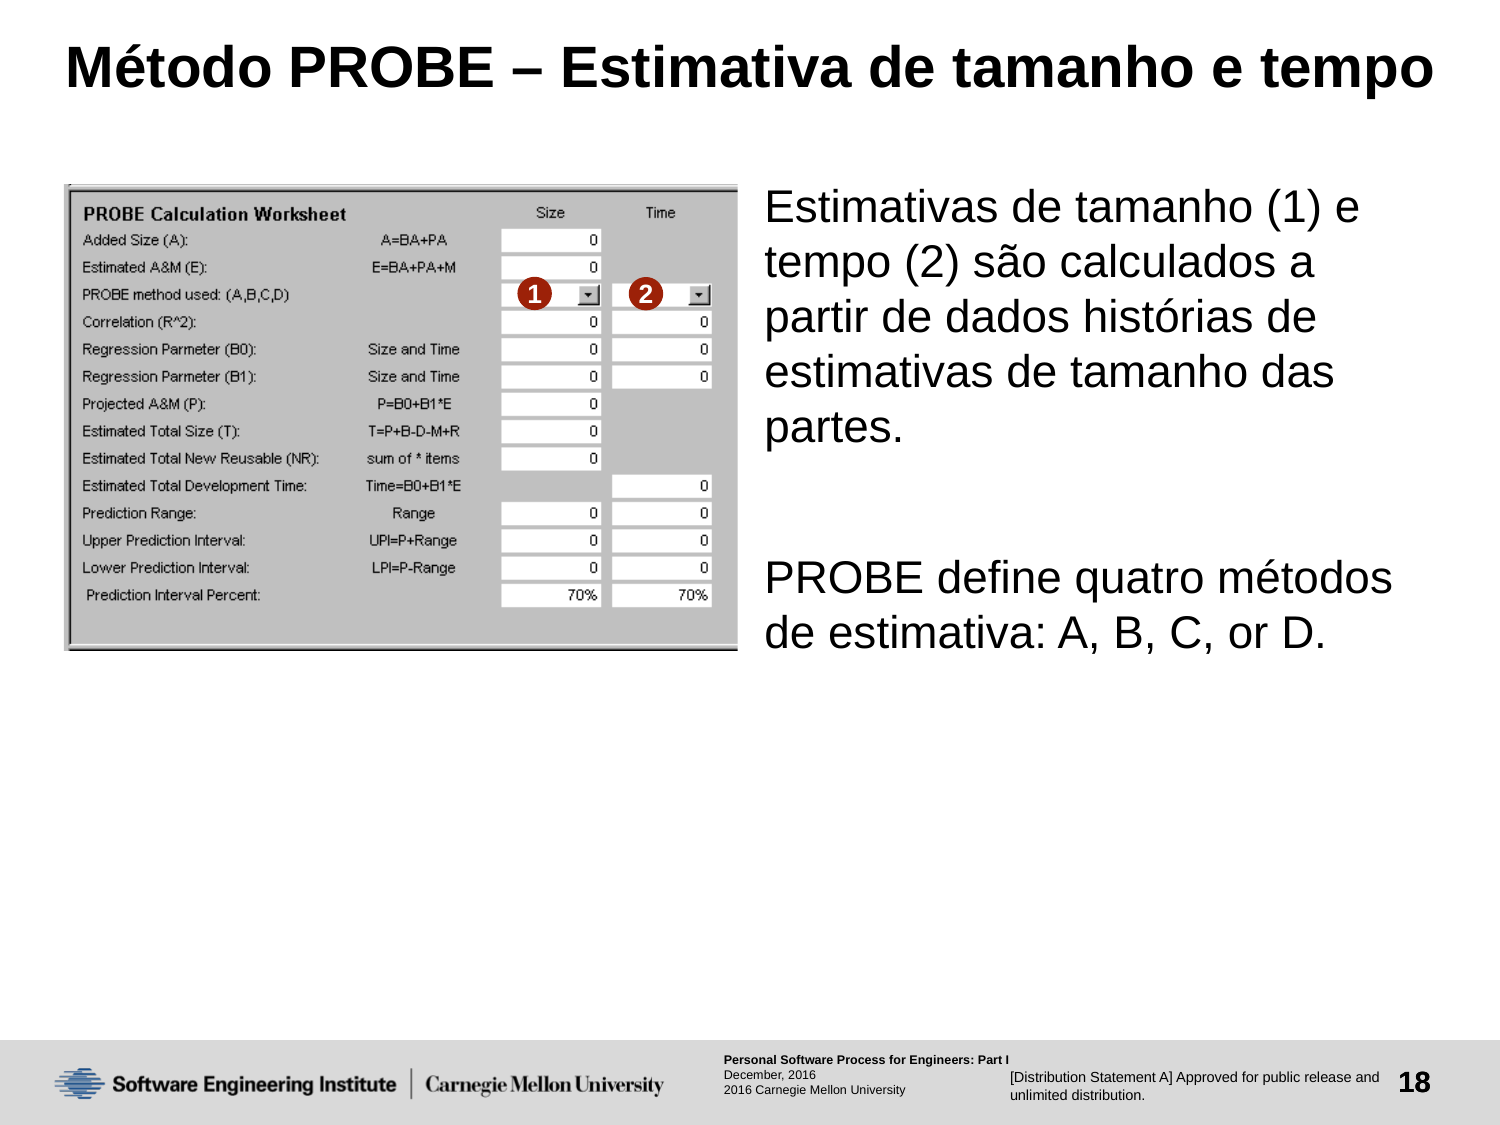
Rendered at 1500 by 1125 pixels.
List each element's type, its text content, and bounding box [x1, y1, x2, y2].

list Estimativas de tamanho (1) e tempo (2) são calculados a partir de dados histórias de estimativas de tamanho das partes. PROBE define quatro métodos de estimativa: A, B, C, or D. [764, 176, 1432, 1023]
picture [63, 184, 738, 651]
picture [46, 1061, 673, 1104]
title Método PROBE – Estimativa de tamanho e tempo [65, 37, 1456, 148]
